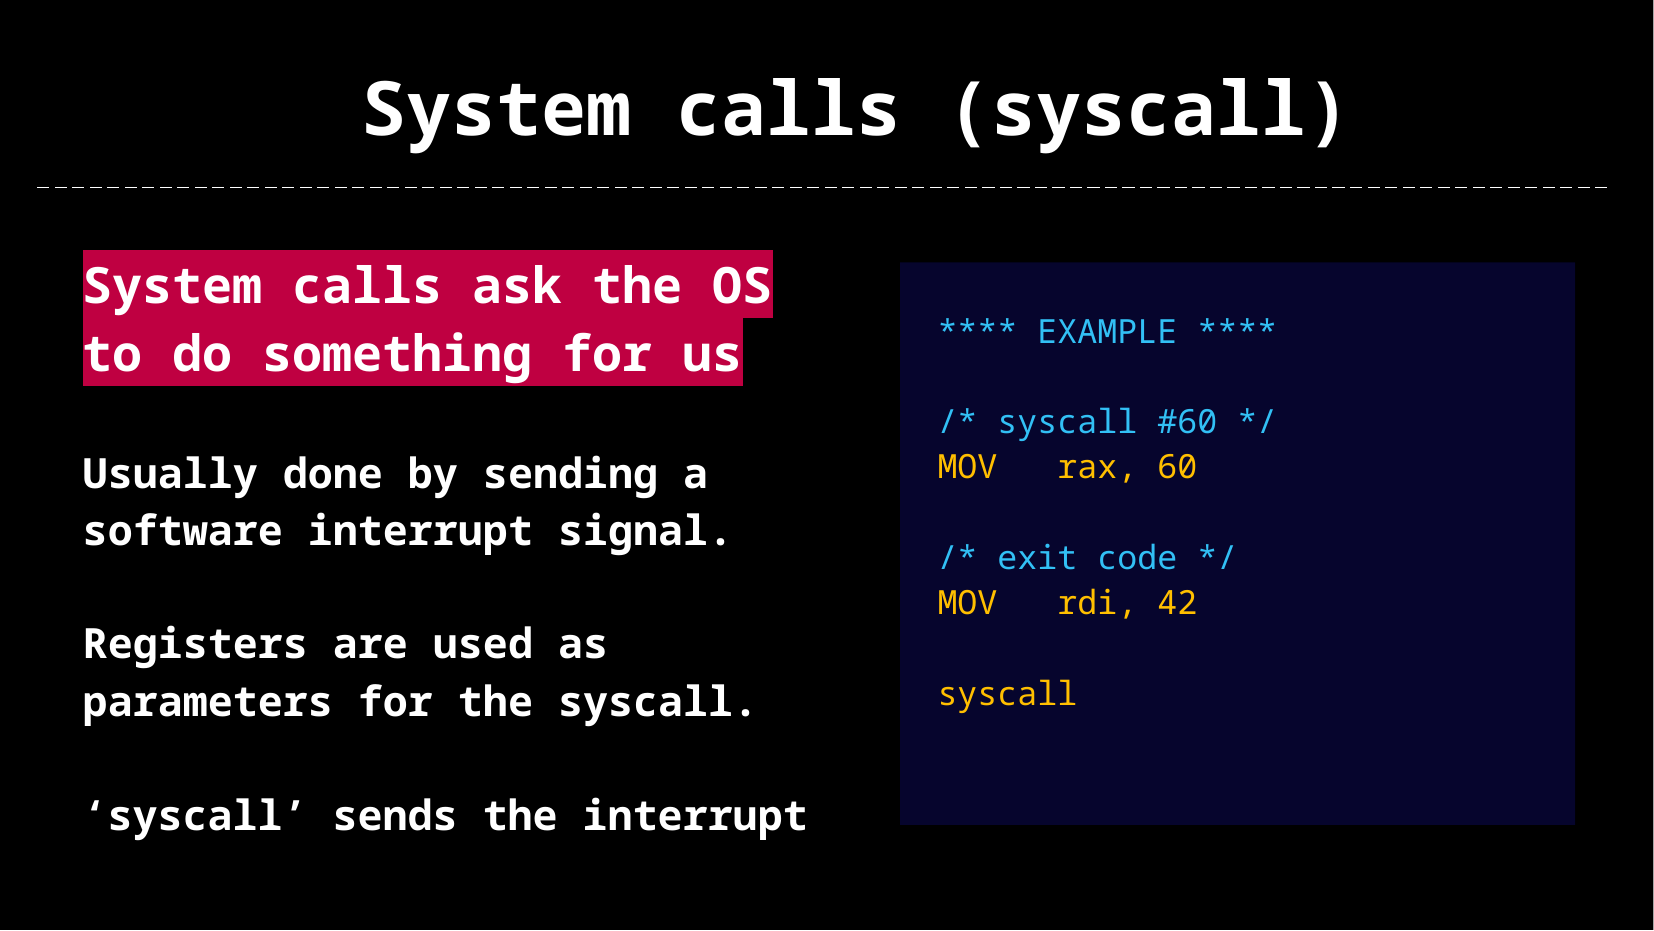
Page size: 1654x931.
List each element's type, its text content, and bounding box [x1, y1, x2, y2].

subtitle **** EXAMPLE **** /* syscall #60 */ MOV rax, 60 /* exit code */ MOV rdi, 42 syscall [937, 262, 1538, 802]
text_box [900, 262, 1576, 825]
title System calls (syscall) [112, 24, 1601, 188]
text_box System calls ask the OS to do something for us Usually done by sending a software interrupt signal. Registers are used as parameters for the syscall. ‘syscall’ sends the interrupt [82, 249, 863, 865]
